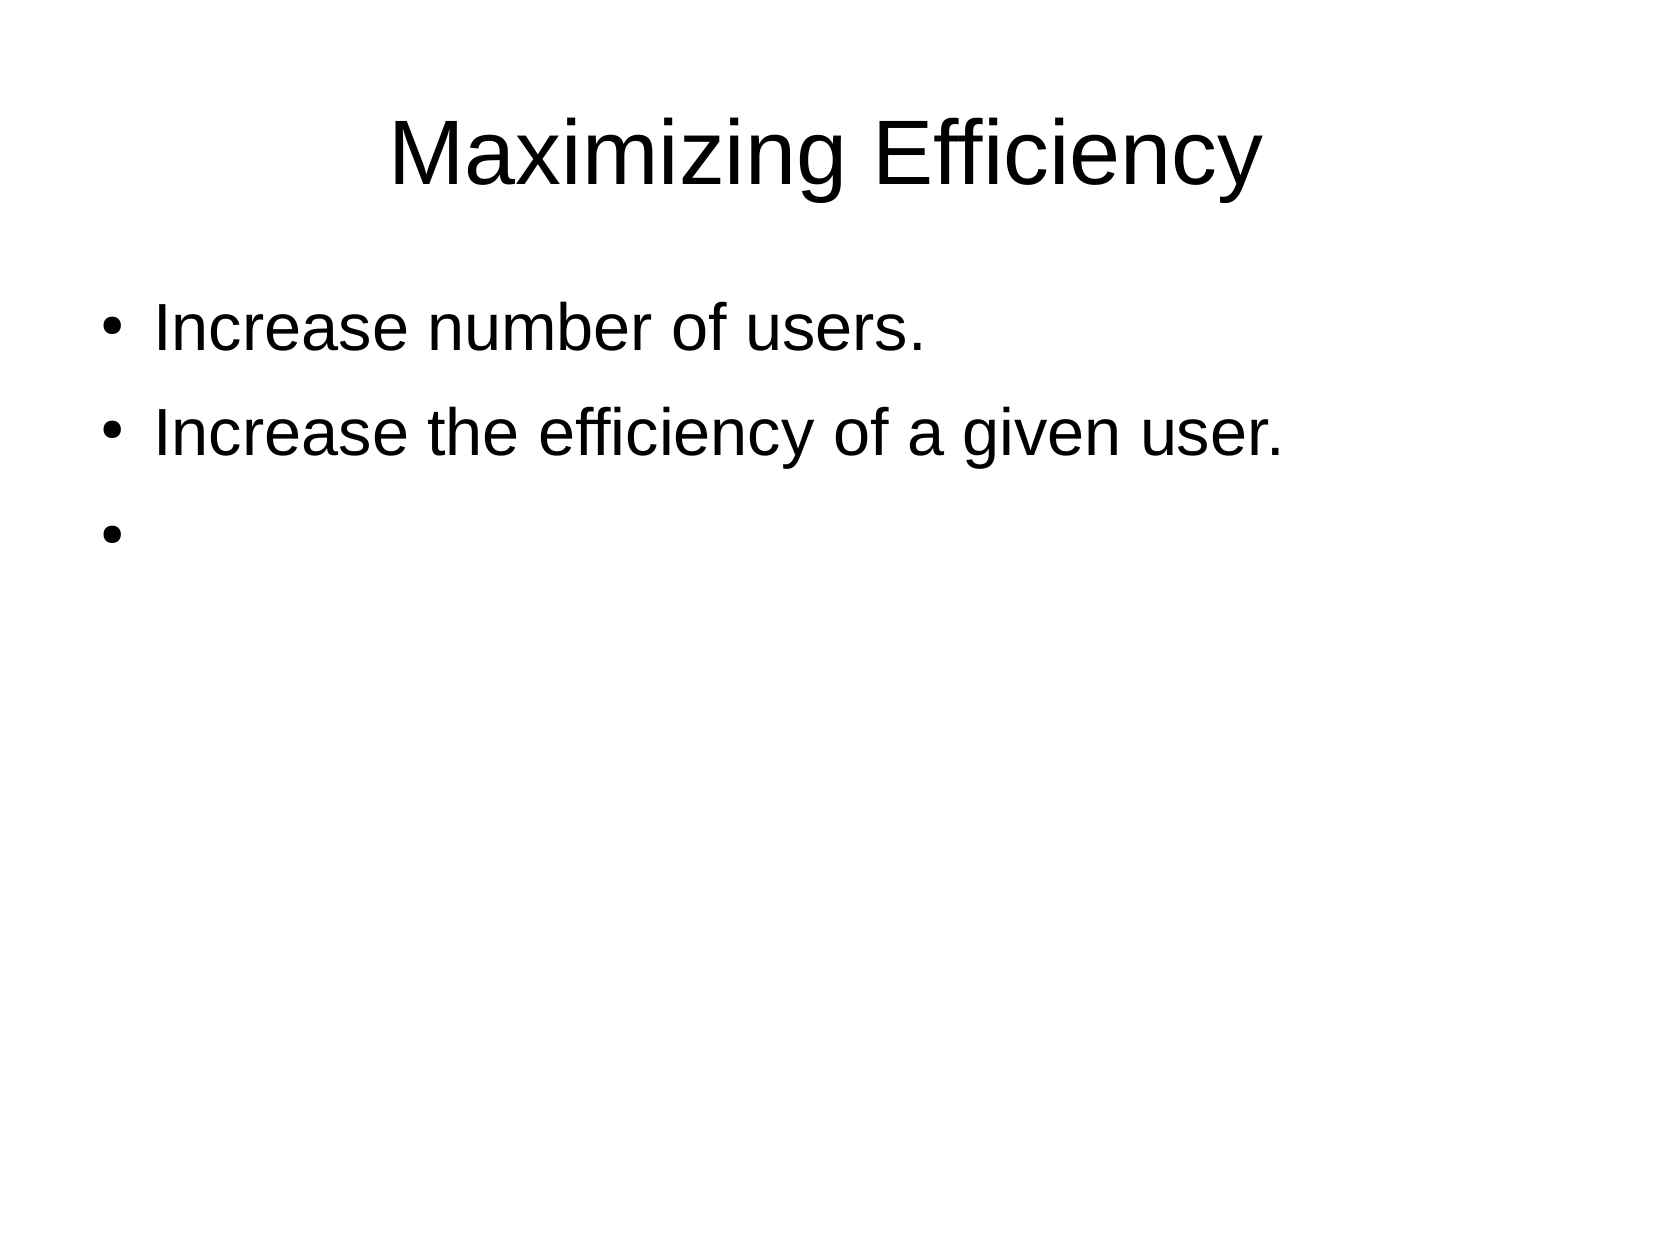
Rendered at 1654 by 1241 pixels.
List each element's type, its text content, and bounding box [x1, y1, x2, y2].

title Maximizing Efficiency [82, 49, 1571, 257]
list Increase number of users. Increase the efficiency of a given user. [82, 290, 1538, 1010]
